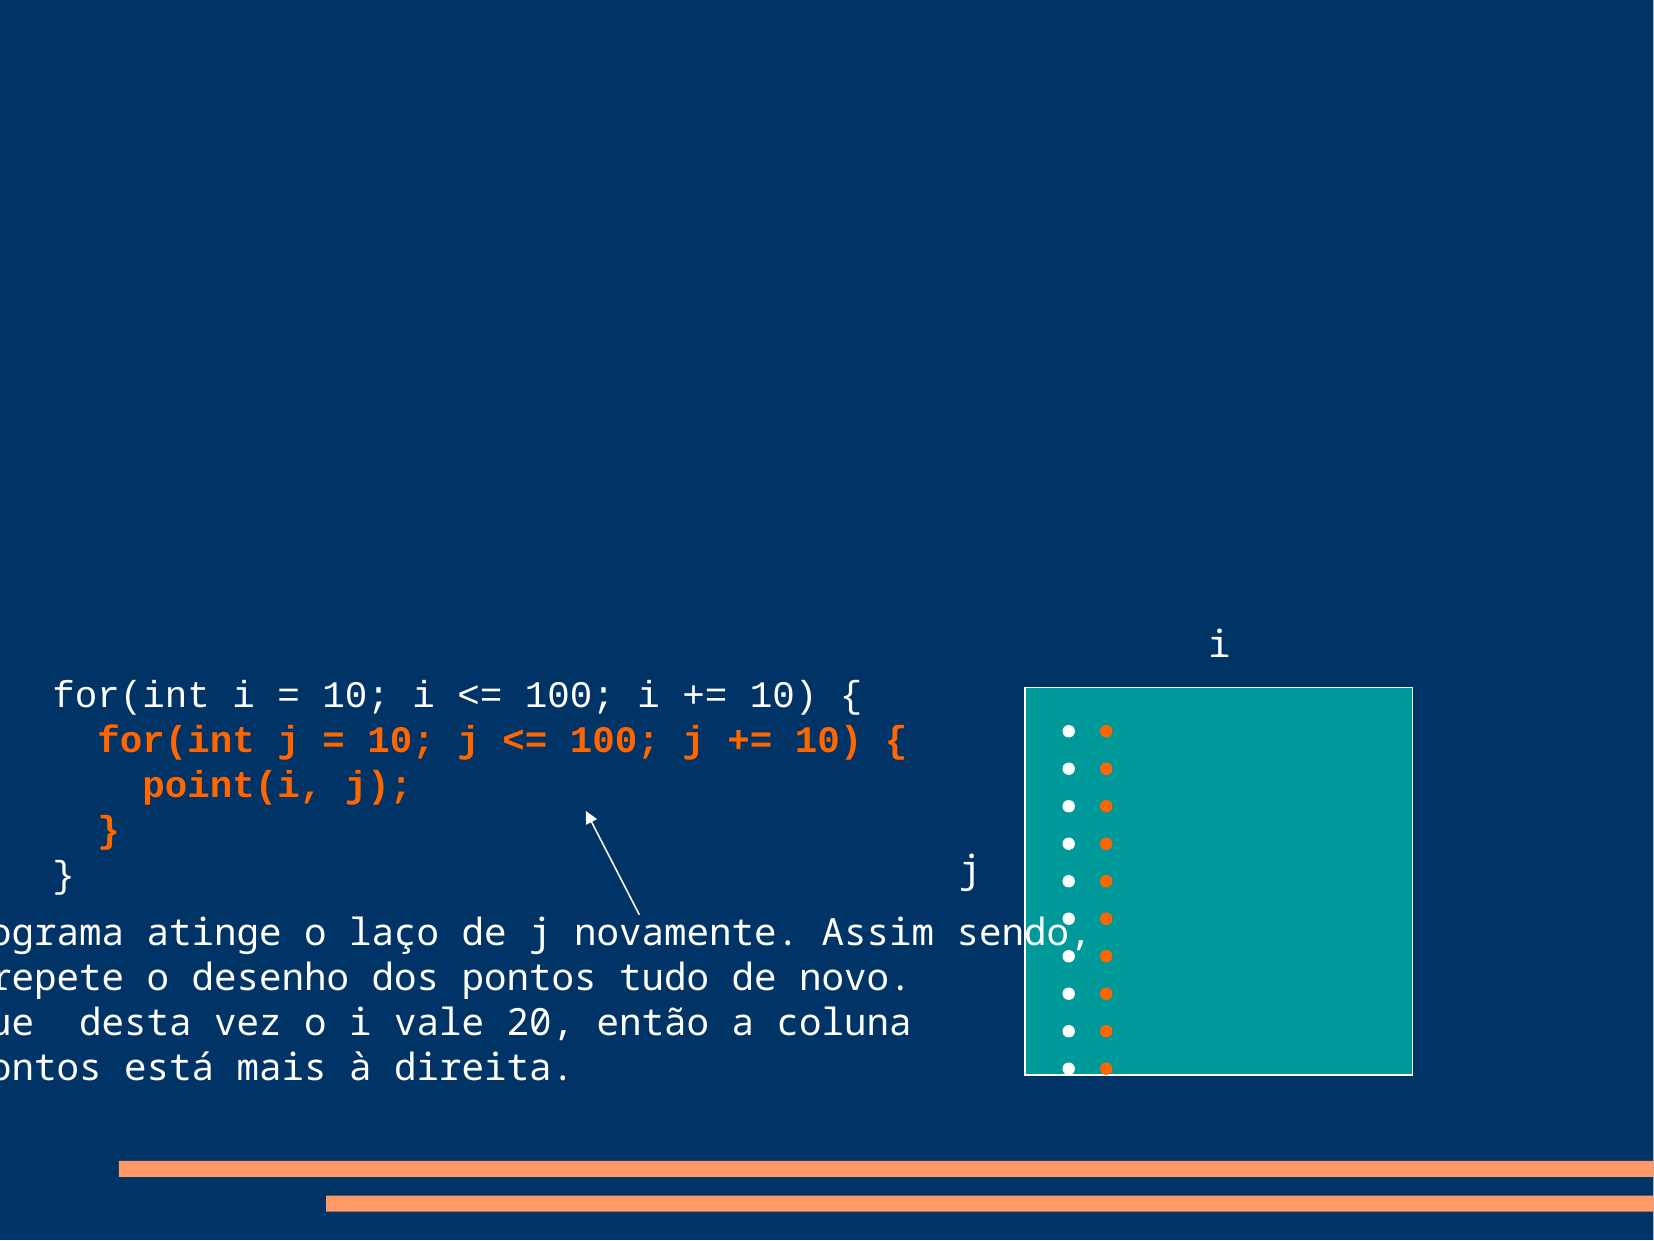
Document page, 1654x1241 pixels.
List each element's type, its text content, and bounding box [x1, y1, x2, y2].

text_box [1062, 1024, 1075, 1038]
text_box O programa atinge o laço de j novamente. Assim sendo, ele repete o desenho dos pontos tudo de novo. Só que desta vez o i vale 20, então a coluna de pontos está mais à direita. [0, 900, 1107, 1097]
text_box [1062, 1062, 1075, 1075]
text_box j [944, 837, 997, 898]
text_box [1024, 687, 1413, 1075]
text_box [1062, 949, 1075, 963]
text_box for(int i = 10; i <= 100; i += 10) { for(int j = 10; j <= 100; j += 10) { point(i, j); } } [37, 662, 963, 900]
text_box [1062, 987, 1075, 1000]
text_box i [1193, 612, 1246, 673]
text_box [1062, 912, 1075, 925]
